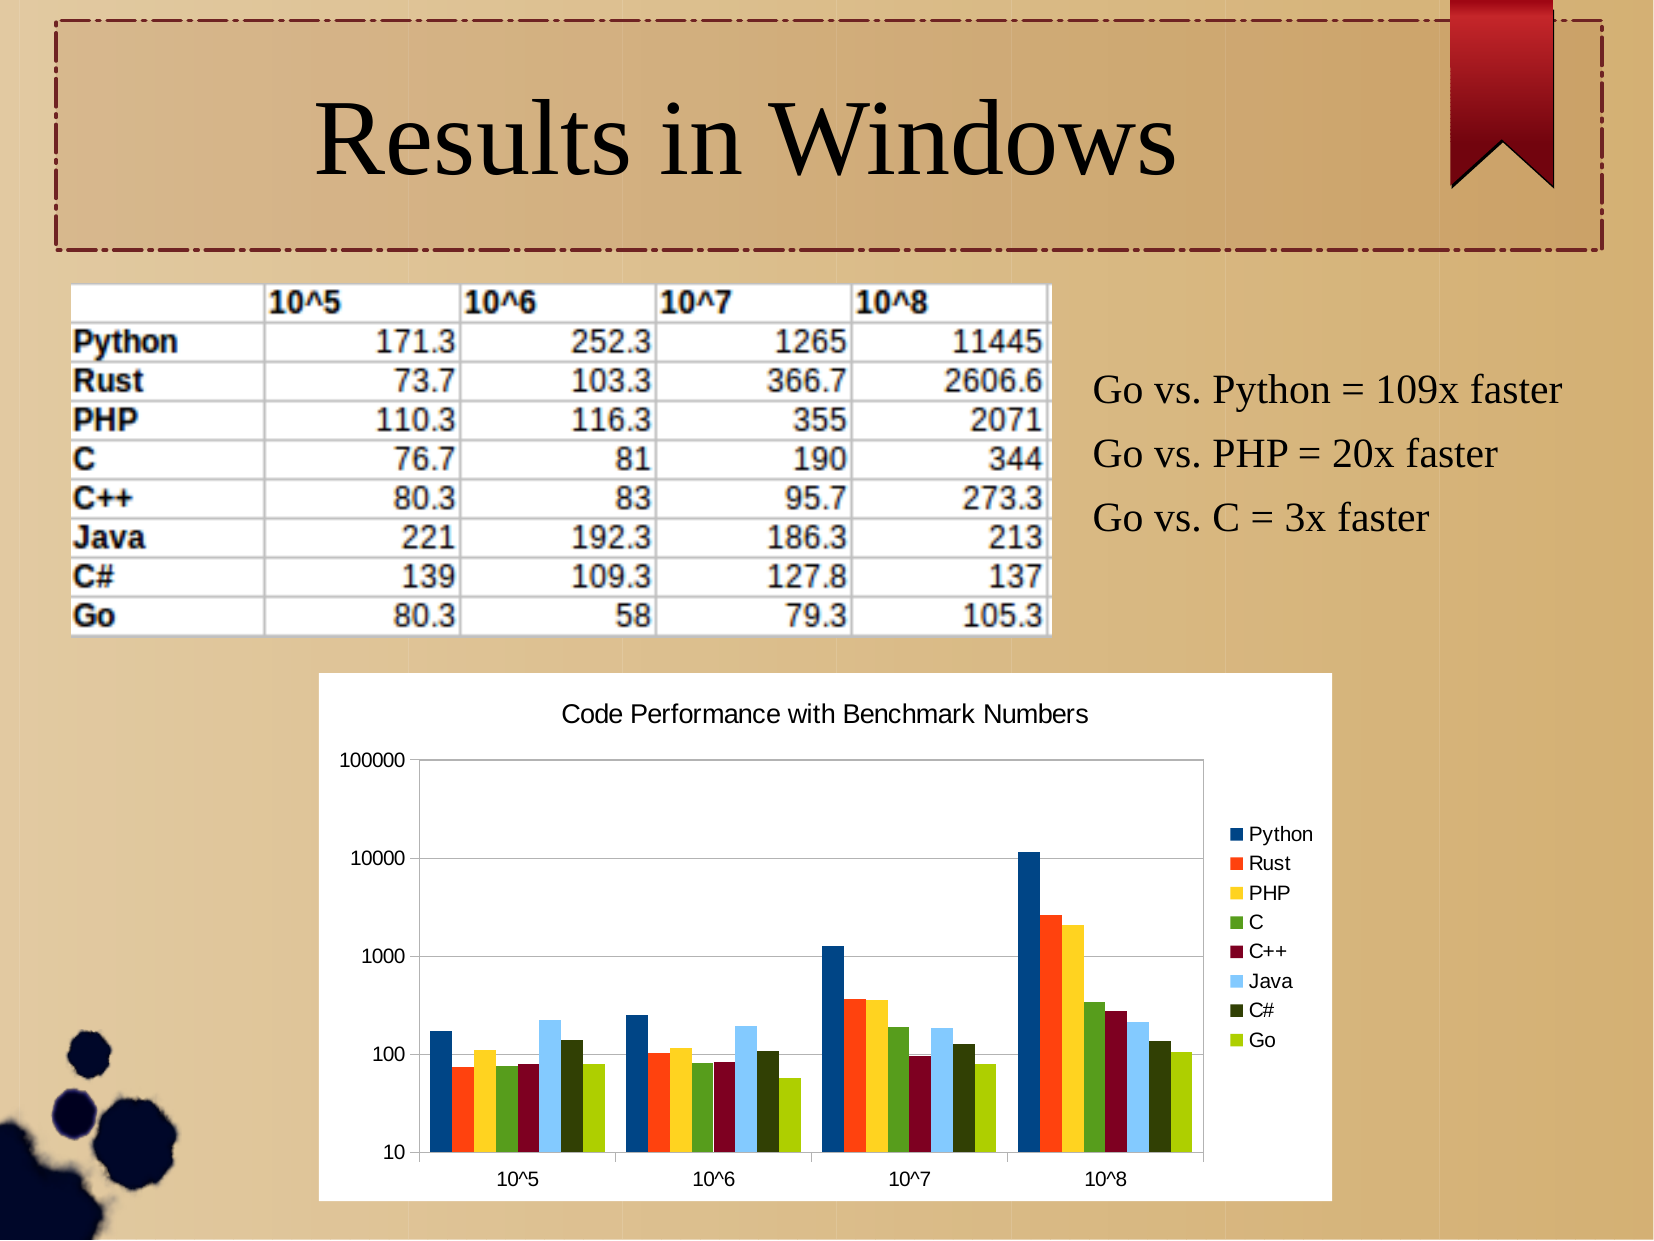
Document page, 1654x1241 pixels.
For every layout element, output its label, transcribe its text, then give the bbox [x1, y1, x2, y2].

picture [71, 283, 1052, 638]
list Go vs. Python = 109x faster Go vs. PHP = 20x faster Go vs. C = 3x faster [1021, 366, 1625, 556]
chart [318, 673, 1333, 1202]
title Results in Windows [82, 47, 1412, 229]
